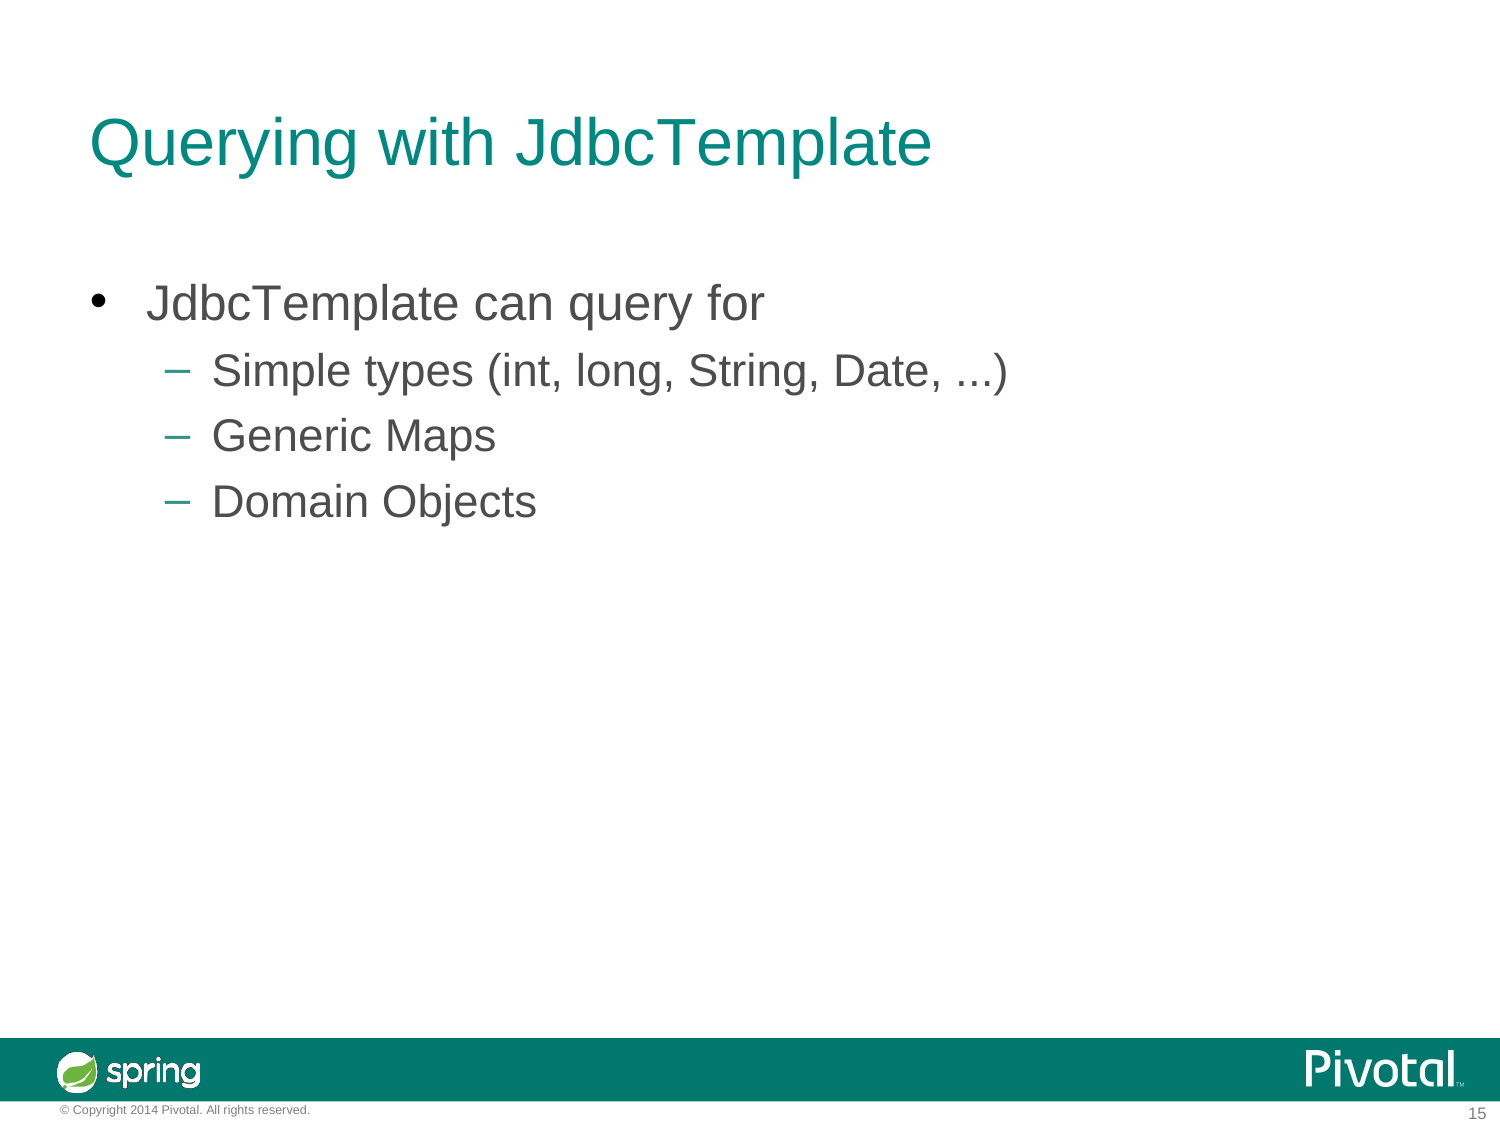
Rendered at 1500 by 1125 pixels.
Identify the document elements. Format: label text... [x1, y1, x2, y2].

list JdbcTemplate can query for Simple types (int, long, String, Date, ...) Generic Maps Domain Objects [75, 262, 1426, 1005]
picture [1306, 1050, 1464, 1087]
title Querying with JdbcTemplate [75, 45, 1426, 233]
picture [32, 1041, 210, 1103]
